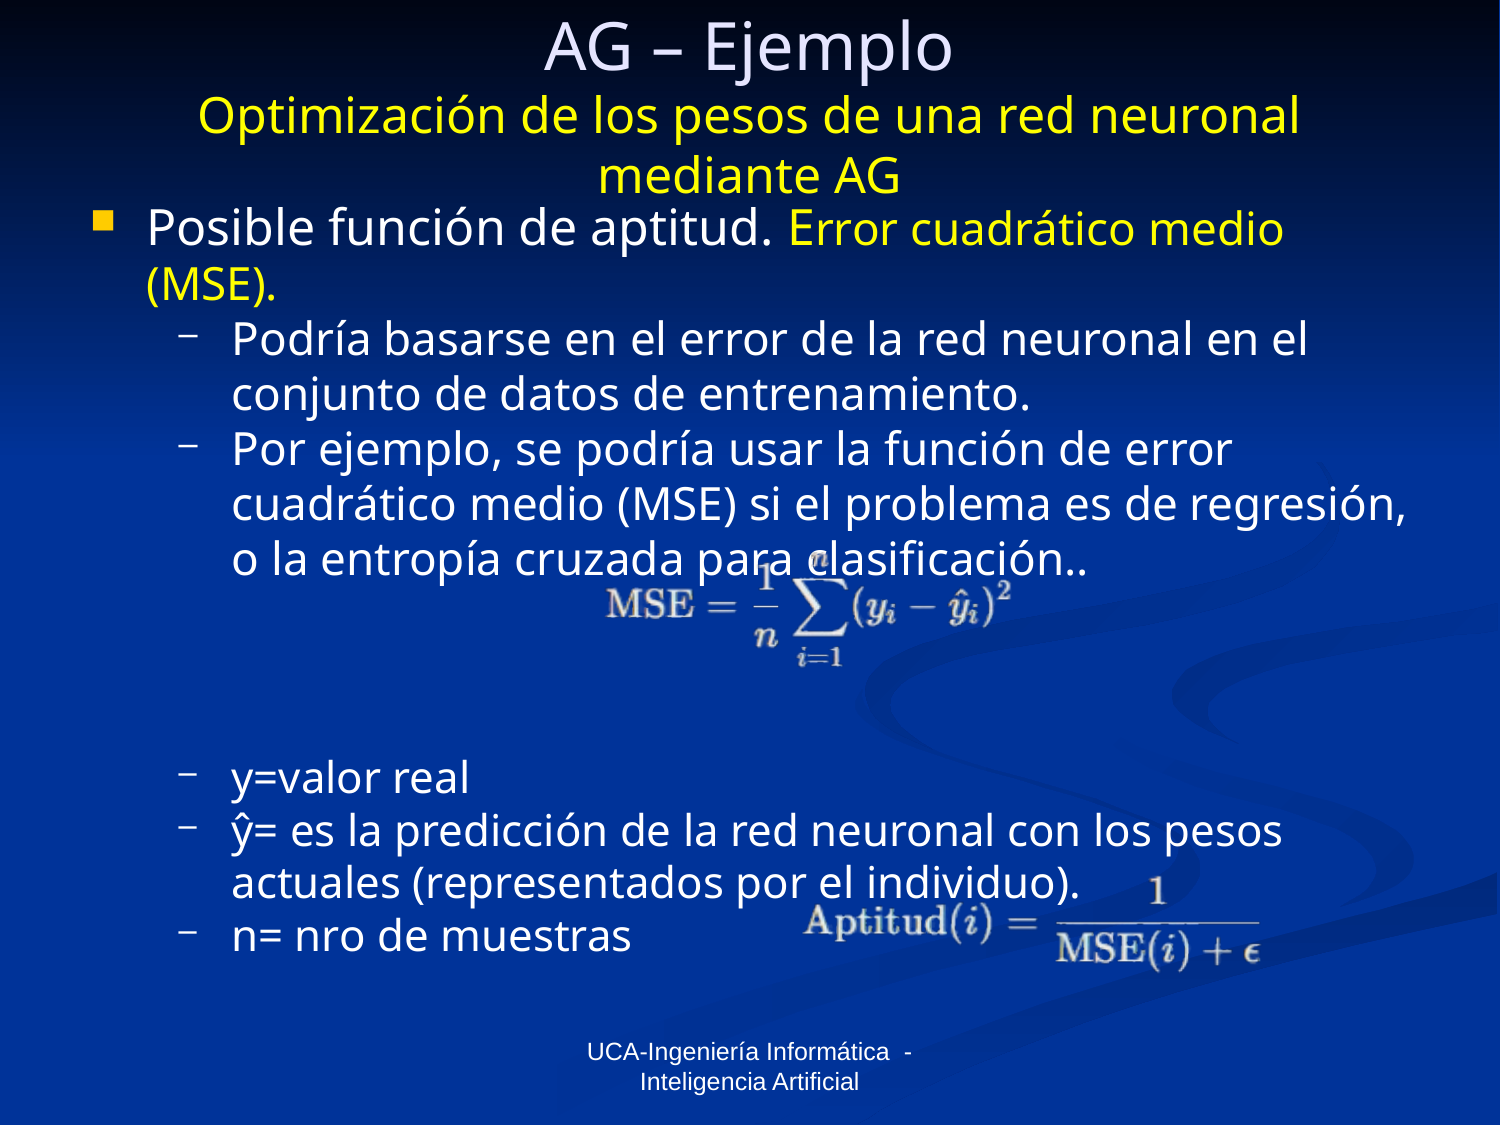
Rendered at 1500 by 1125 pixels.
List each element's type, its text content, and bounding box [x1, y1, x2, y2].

footer UCA-Ingeniería Informática - Inteligencia Artificial [512, 1025, 988, 1104]
picture [561, 526, 1069, 692]
title AG – Ejemplo Optimización de los pesos de una red neuronal mediante AG [75, 45, 1425, 163]
picture [750, 853, 1367, 986]
chart [647, 236, 856, 264]
list Posible función de aptitud. Error cuadrático medio (MSE). Podría basarse en el error de la red neuronal en el conjunto de datos de entrenamiento. Por ejemplo, se podría usar la función de error cuadrático medio (MSE) si el problema es de regresión, o la entropía cruzada para clasificación.. y=valor real ŷ= es la predicción de la red neuronal con los pesos actuales (representados por el individuo). n= nro de muestras [75, 187, 1425, 1005]
